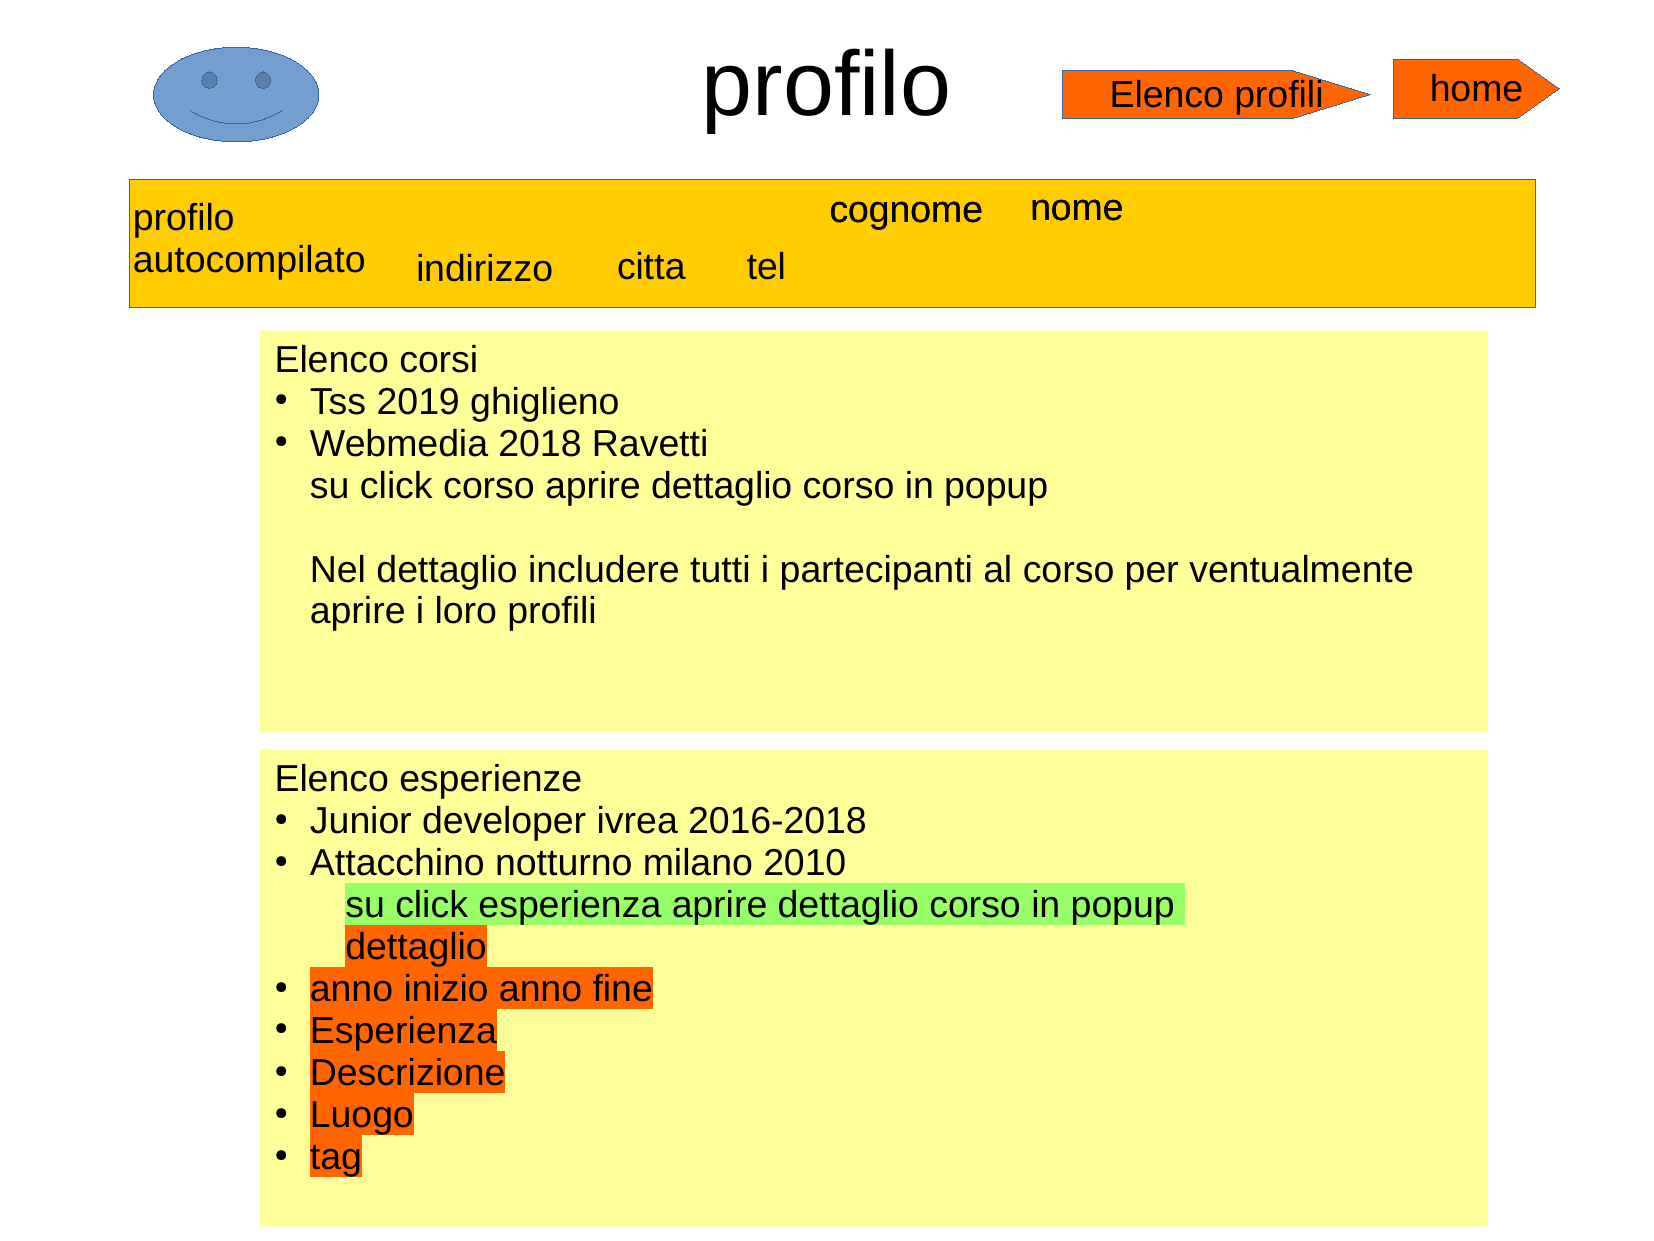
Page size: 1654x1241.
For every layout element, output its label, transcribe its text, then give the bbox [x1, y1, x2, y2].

text_box tel [731, 236, 1193, 306]
text_box [153, 47, 319, 142]
text_box [129, 179, 1015, 240]
text_box Elenco esperienze Junior developer ivrea 2016-2018 Attacchino notturno milano 2010 su click esperienza aprire dettaglio corso in popup dettaglio anno inizio anno fine Esperienza Descrizione Luogo tag [259, 750, 1489, 1227]
text_box home [1393, 59, 1560, 119]
text_box profilo autocompilato [118, 188, 414, 288]
text_box [419, 179, 1536, 308]
text_box nome [1127, 177, 1477, 245]
text_box indirizzo [401, 238, 732, 308]
text_box Elenco corsi Tss 2019 ghiglieno Webmedia 2018 Ravetti su click corso aprire dettaglio corso in popup Nel dettaglio includere tutti i partecipanti al corso per ventualmente aprire i loro profili [259, 330, 1489, 733]
text_box Elenco profili [1062, 70, 1371, 119]
text_box cognome [814, 179, 1276, 247]
text_box [129, 288, 401, 308]
title profilo [82, 32, 1571, 136]
